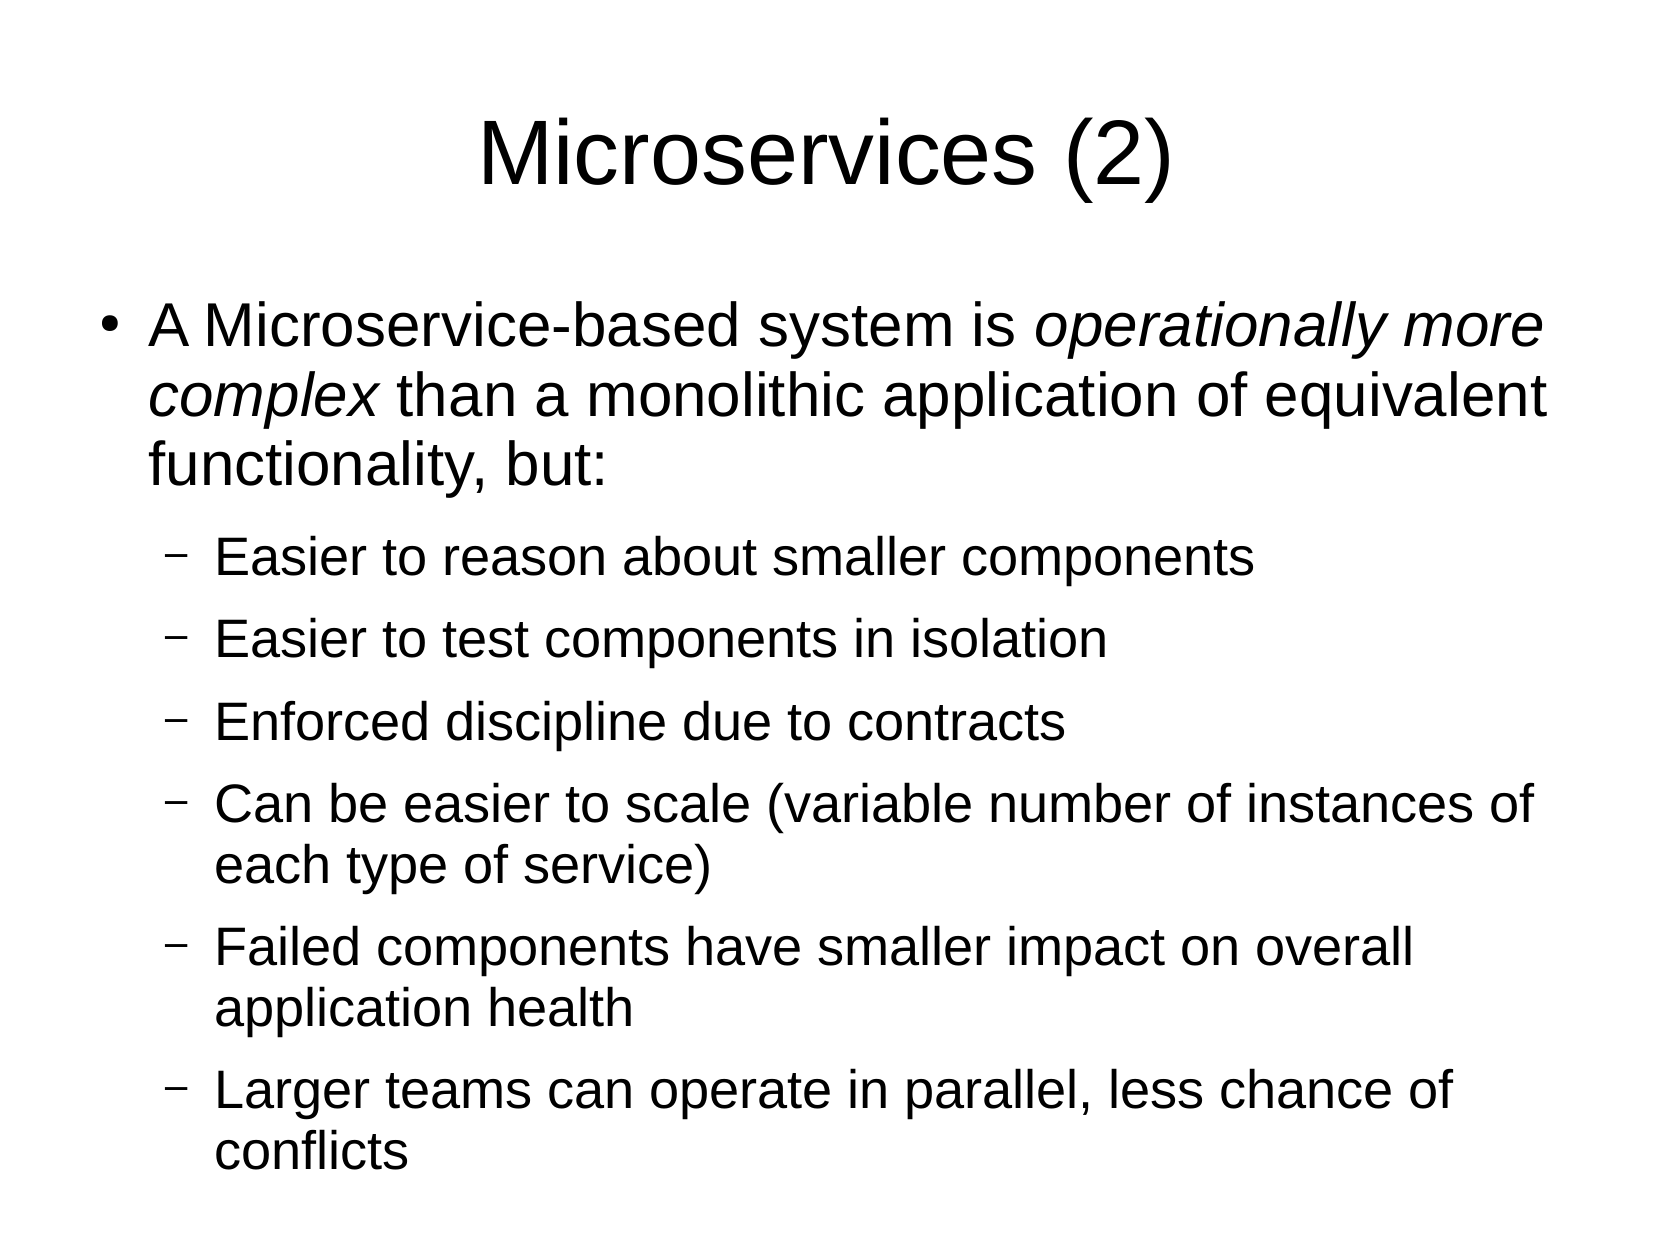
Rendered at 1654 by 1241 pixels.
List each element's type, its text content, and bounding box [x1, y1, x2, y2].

title Microservices (2) [82, 49, 1571, 257]
list A Microservice-based system is operationally more complex than a monolithic application of equivalent functionality, but: Easier to reason about smaller components Easier to test components in isolation Enforced discipline due to contracts Can be easier to scale (variable number of instances of each type of service) Failed components have smaller impact on overall application health Larger teams can operate in parallel, less chance of conflicts [82, 290, 1571, 1186]
